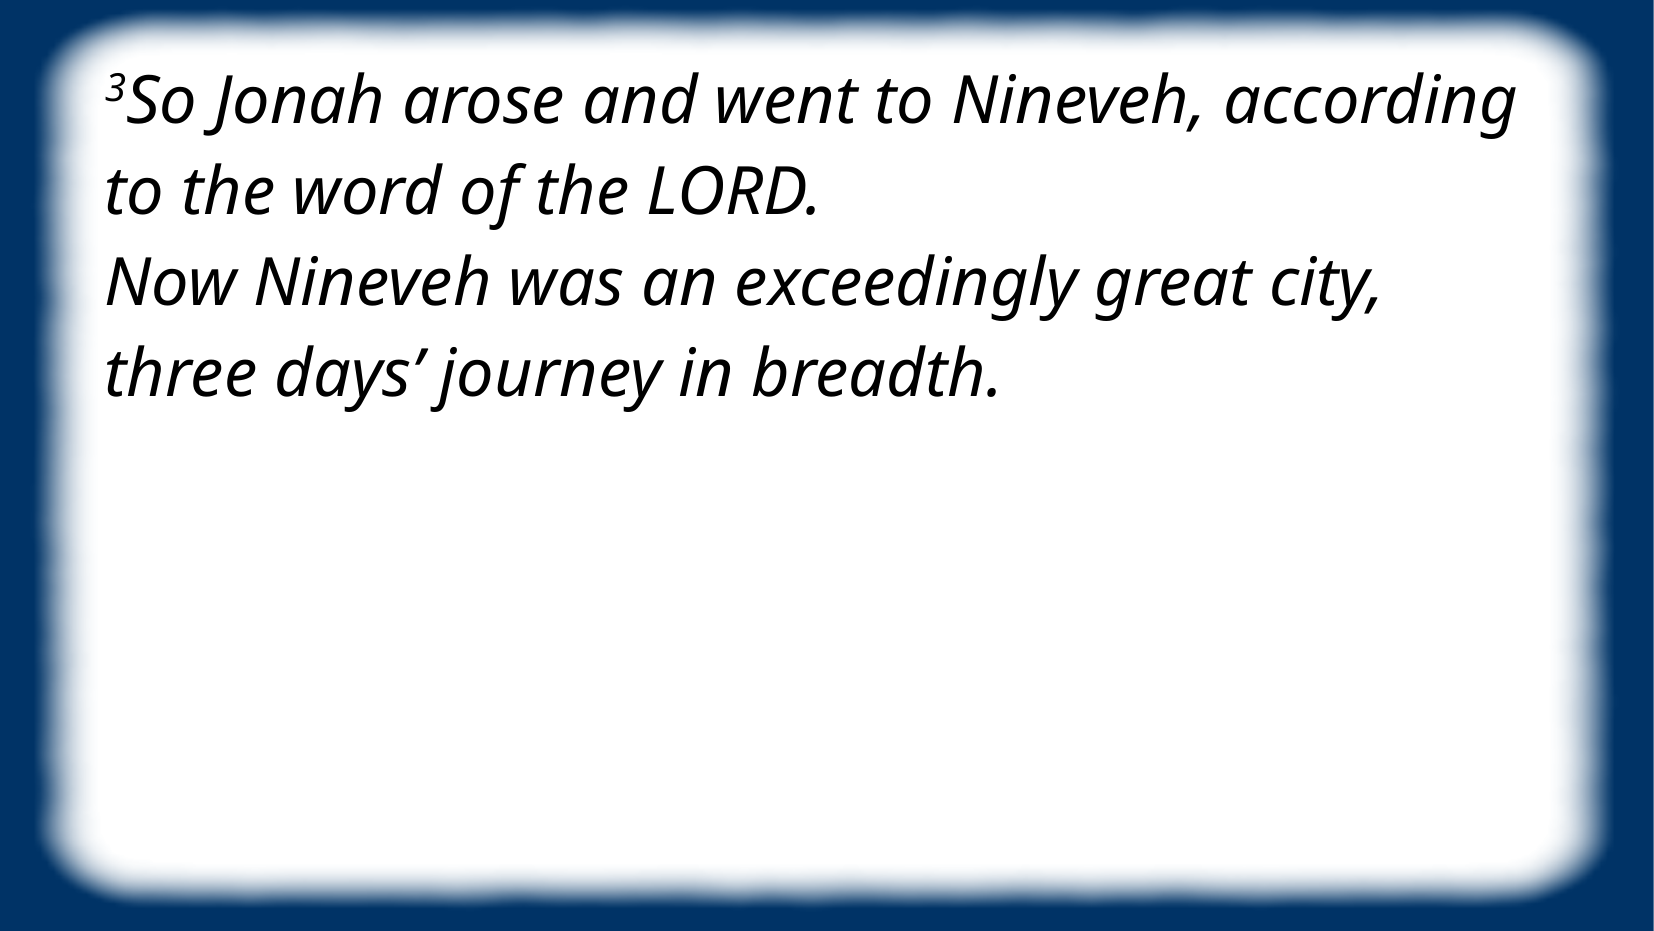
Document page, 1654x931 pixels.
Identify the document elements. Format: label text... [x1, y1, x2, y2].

text_box 3So Jonah arose and went to Nineveh, according to the word of the LORD. Now Nineveh was an exceedingly great city, three days’ journey in breadth. [90, 45, 1561, 436]
picture [0, 0, 1654, 931]
